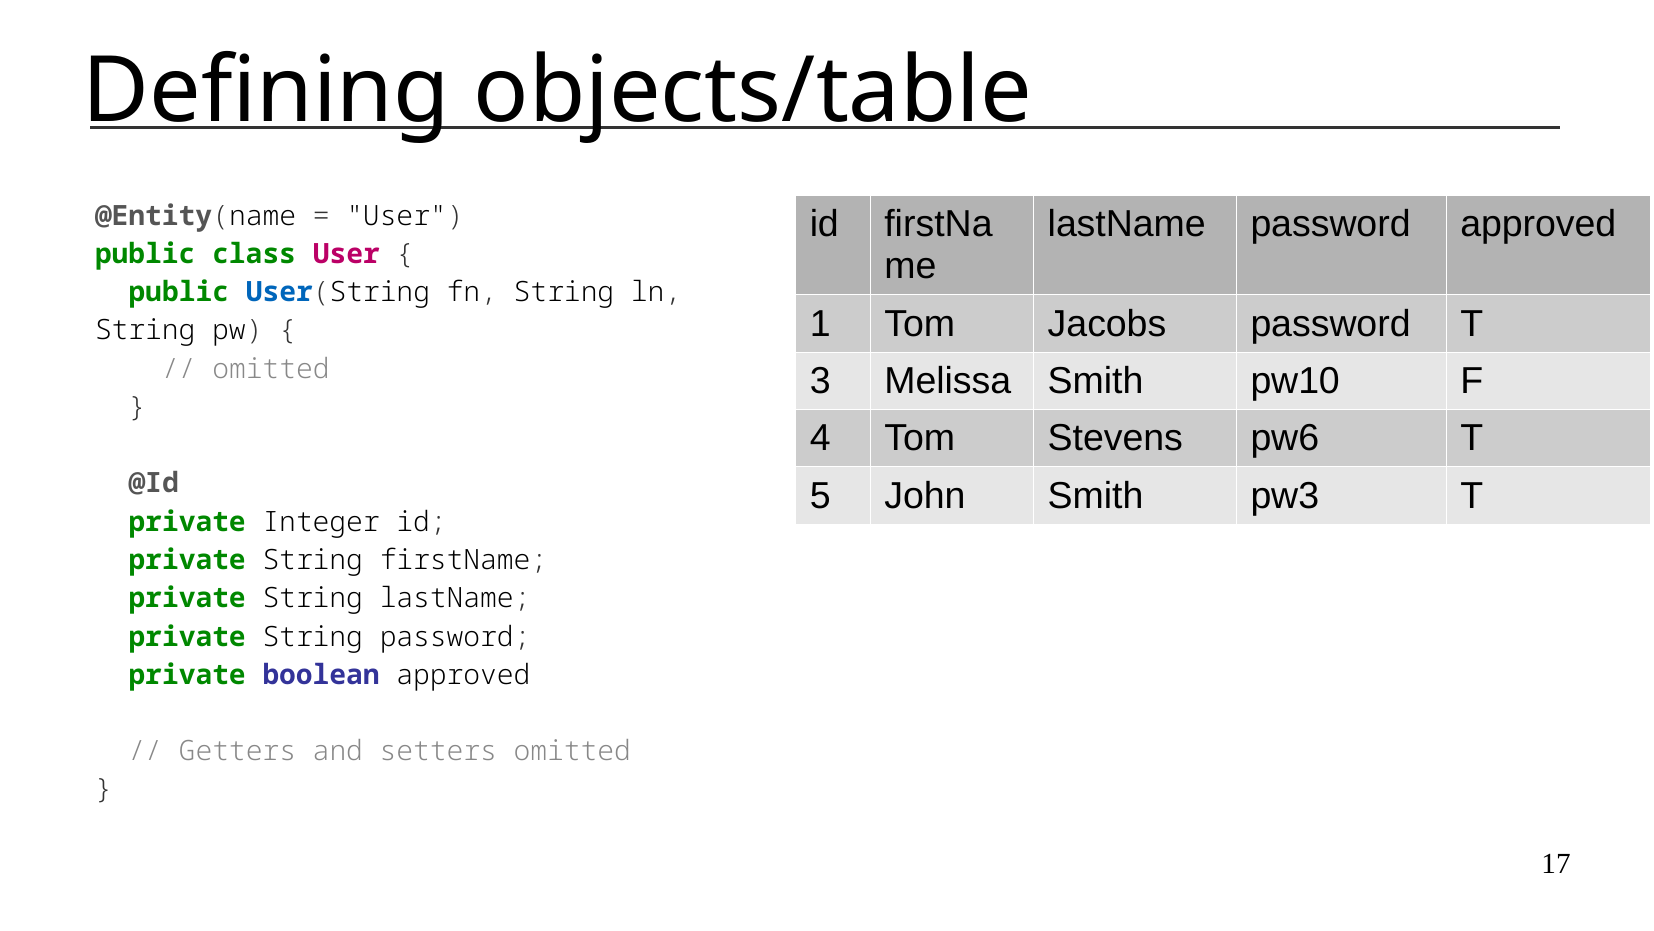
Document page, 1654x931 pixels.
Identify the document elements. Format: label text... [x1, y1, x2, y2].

table_cell F [1447, 353, 1650, 409]
table_header firstName [871, 196, 1033, 294]
table_cell T [1447, 410, 1650, 466]
table_cell 1 [796, 295, 870, 352]
table_cell 3 [796, 353, 870, 409]
title Defining objects/table [82, 32, 1571, 140]
table_cell Smith [1034, 353, 1236, 409]
table_header id [796, 196, 870, 294]
table_cell Stevens [1034, 410, 1236, 466]
table_cell Smith [1034, 467, 1236, 524]
table_cell T [1447, 295, 1650, 352]
table_cell Tom [871, 295, 1033, 352]
table_cell 5 [796, 467, 870, 524]
list @Entity(name = "User") public class User { public User(String fn, String ln, String pw) { // omitted } @Id private Integer id; private String firstName; private String lastName; private String password; private boolean approved // Getters and setters omitted } [82, 195, 809, 811]
table_cell pw10 [1237, 353, 1446, 409]
table_cell password [1237, 295, 1446, 352]
table_cell Jacobs [1034, 295, 1236, 352]
table_cell Tom [871, 410, 1033, 466]
table_header approved [1447, 196, 1650, 294]
table_cell John [871, 467, 1033, 524]
table_header password [1237, 196, 1446, 294]
table_cell T [1447, 467, 1650, 524]
table_cell 4 [796, 410, 870, 466]
table_cell pw6 [1237, 410, 1446, 466]
table_cell pw3 [1237, 467, 1446, 524]
table_header lastName [1034, 196, 1236, 294]
table_cell Melissa [871, 353, 1033, 409]
